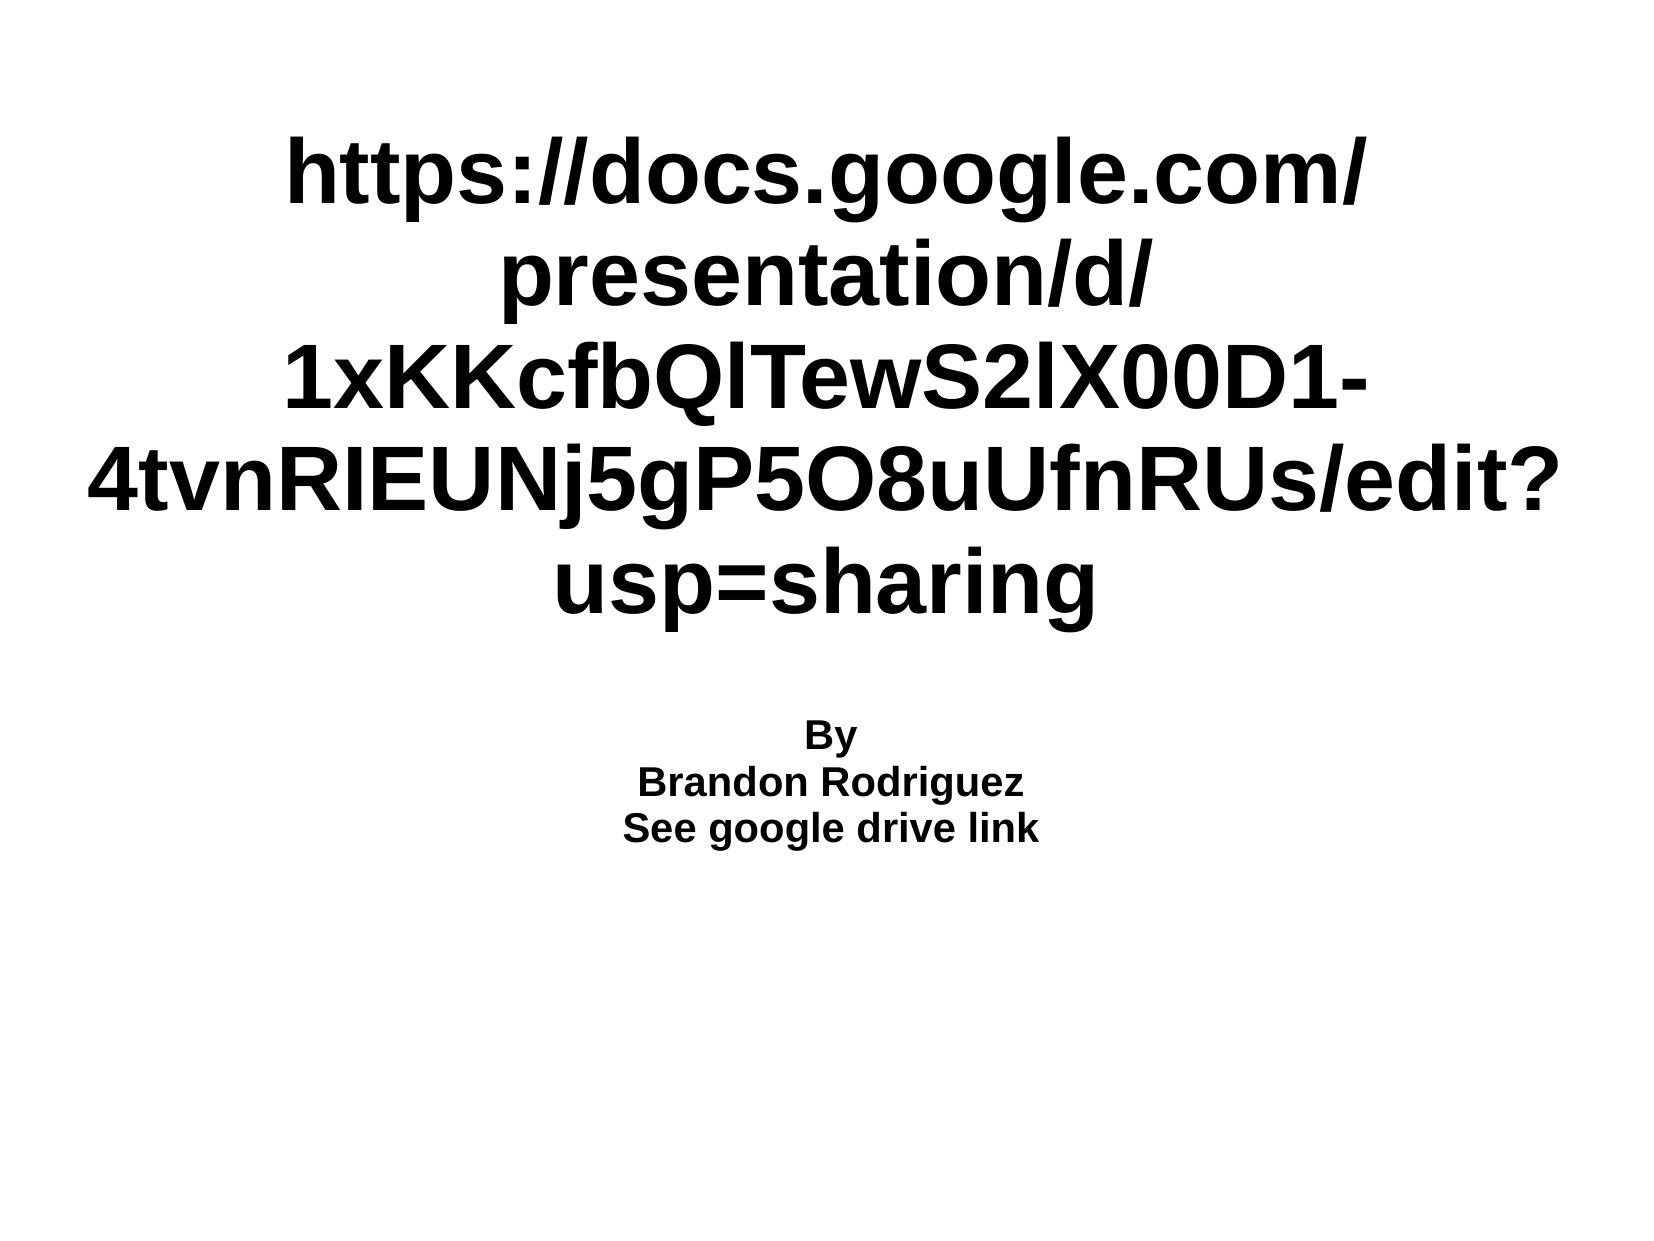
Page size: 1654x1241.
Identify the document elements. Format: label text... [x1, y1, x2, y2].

title https://docs.google.com/presentation/d/1xKKcfbQlTewS2lX00D1-4tvnRIEUNj5gP5O8uUfnRUs/edit?usp=sharing [82, 171, 1571, 582]
title By Brandon Rodriguez See google drive link [86, 677, 1576, 886]
